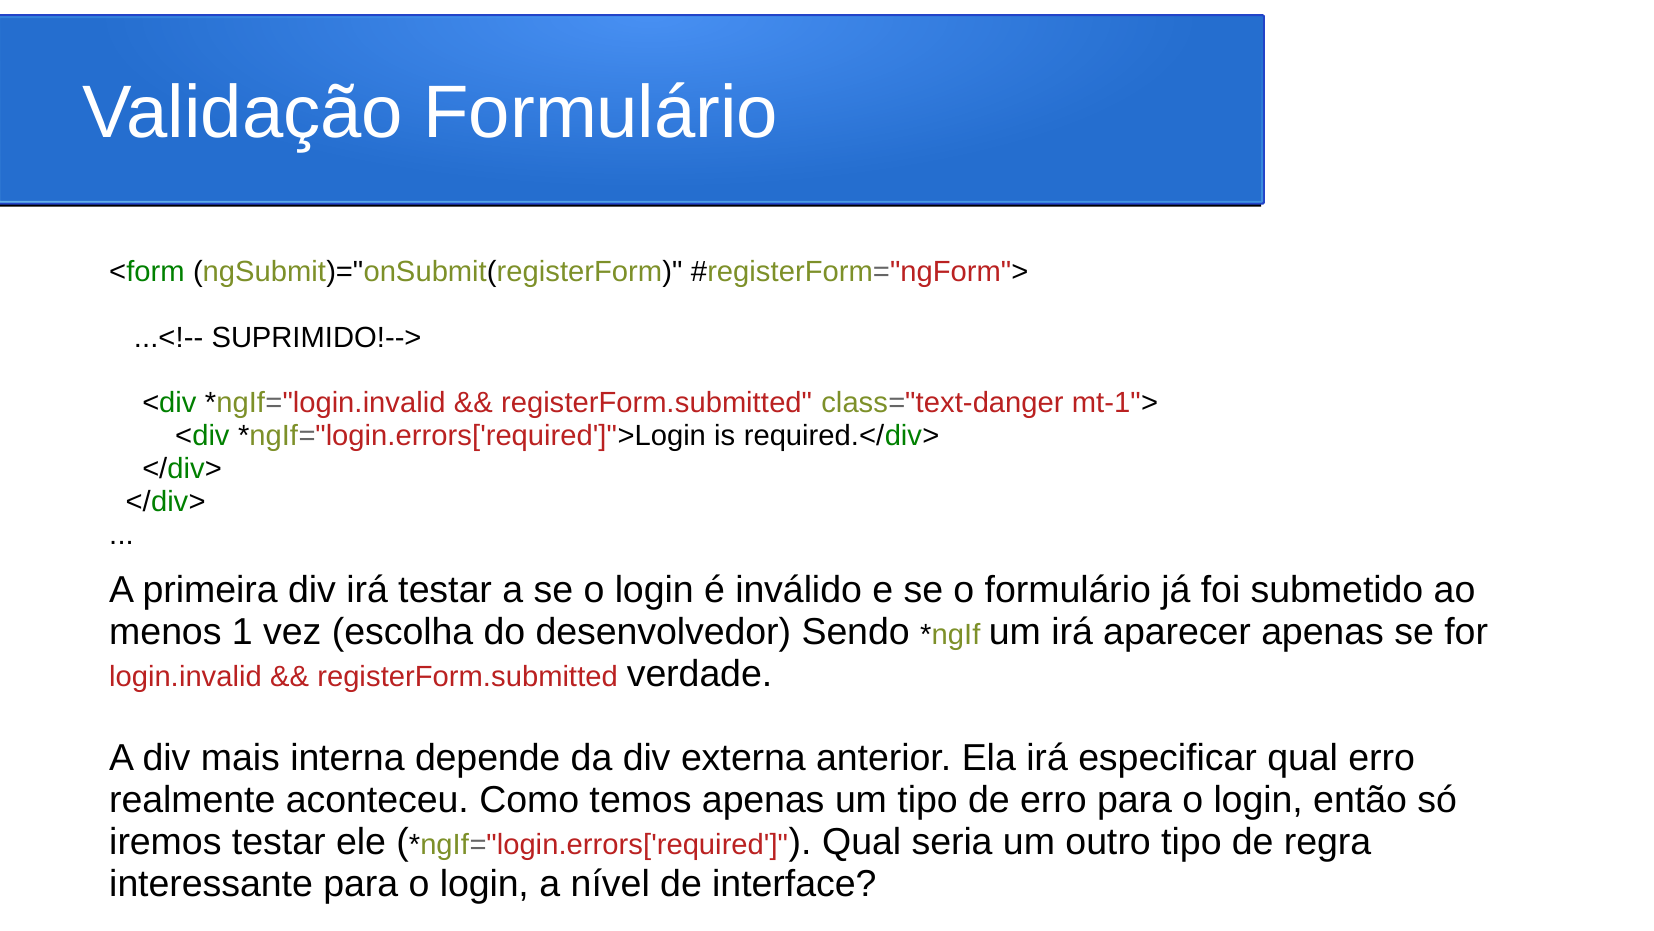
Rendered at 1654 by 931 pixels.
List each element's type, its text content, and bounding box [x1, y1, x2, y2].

title Validação Formulário [82, 35, 1235, 189]
text_box A primeira div irá testar a se o login é inválido e se o formulário já foi submetido ao menos 1 vez (escolha do desenvolvedor) Sendo *ngIf um irá aparecer apenas se for login.invalid && registerForm.submitted verdade. A div mais interna depende da div externa anterior. Ela irá especificar qual erro realmente aconteceu. Como temos apenas um tipo de erro para o login, então só iremos testar ele (*ngIf="login.errors['required']"). Qual seria um outro tipo de regra interessante para o login, a nível de interface? [94, 560, 1583, 912]
text_box <form (ngSubmit)="onSubmit(registerForm)" #registerForm="ngForm"> ...<!-- SUPRIMIDO!--> <div *ngIf="login.invalid && registerForm.submitted" class="text-danger mt-1"> <div *ngIf="login.errors['required']">Login is required.</div> </div> </div> ... [94, 247, 1264, 560]
